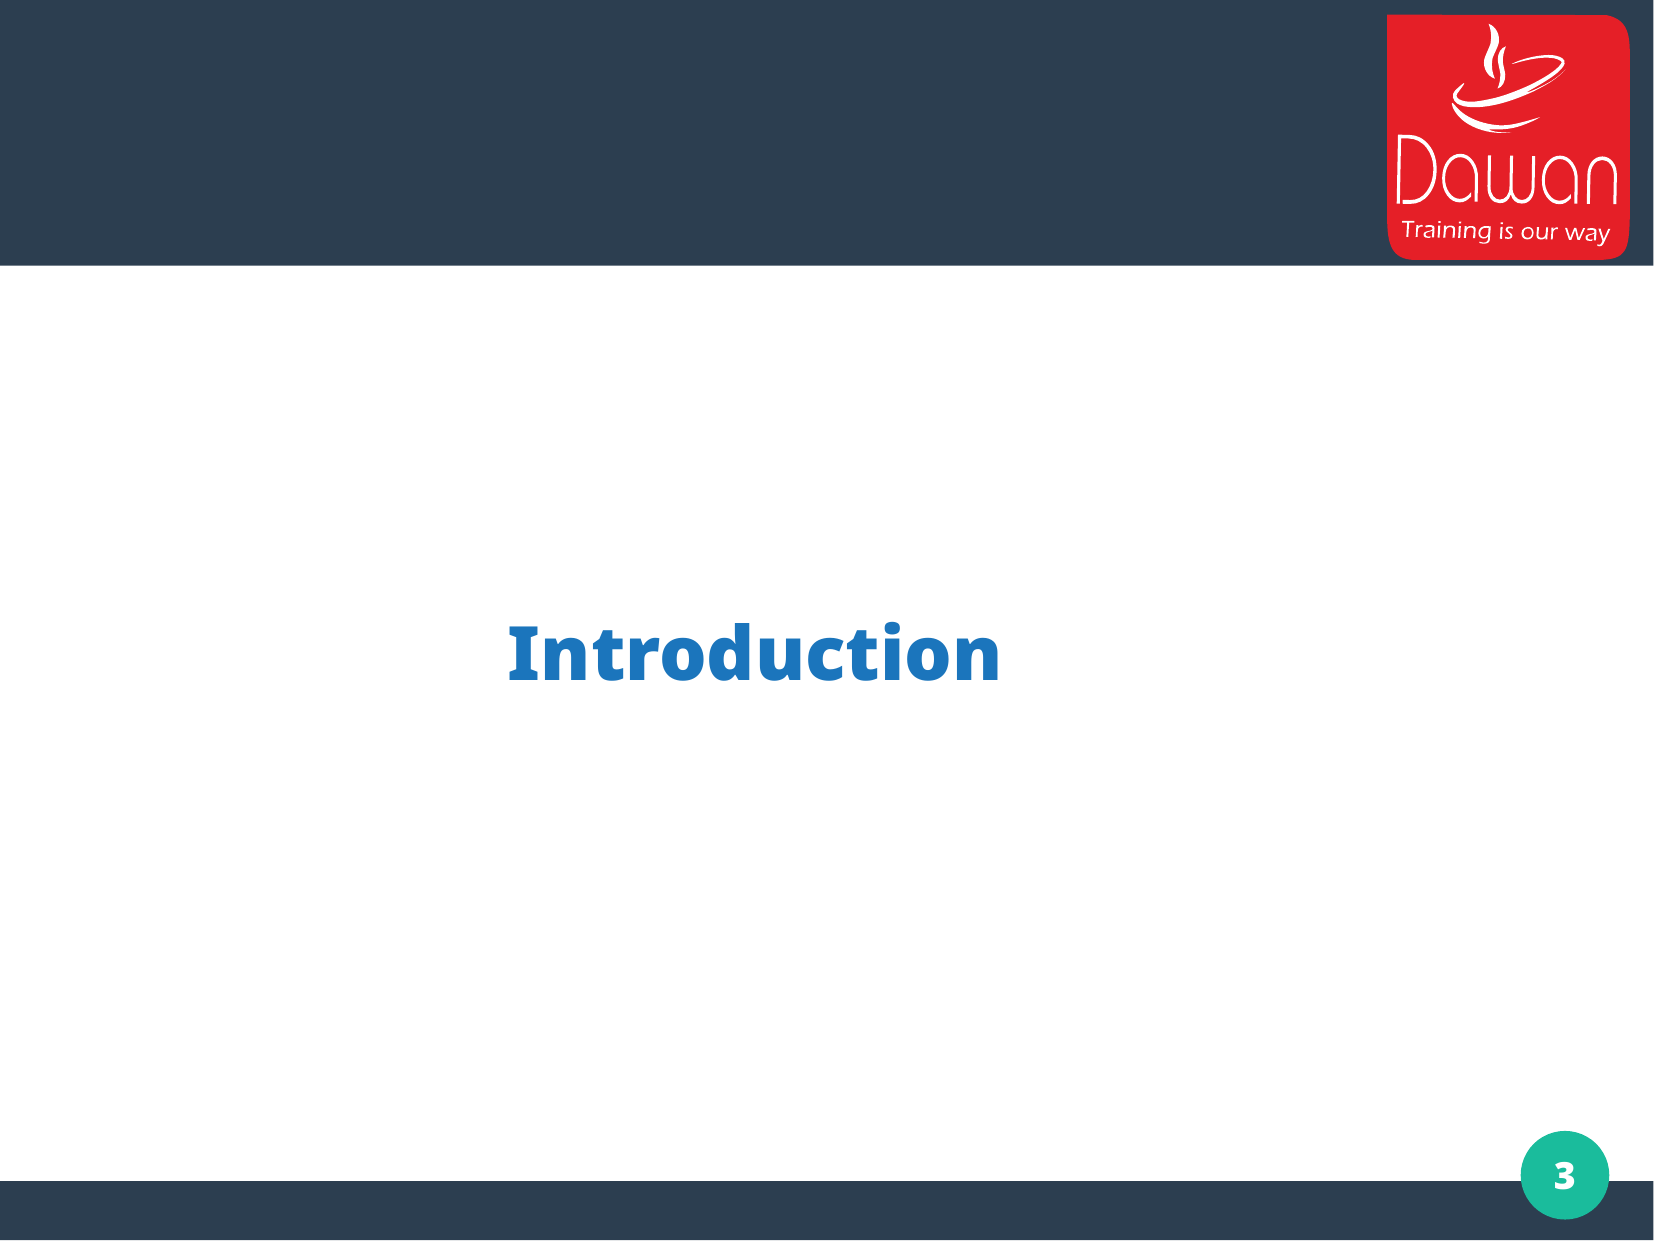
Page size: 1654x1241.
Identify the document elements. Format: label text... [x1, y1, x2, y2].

picture [1387, 14, 1630, 260]
title Introduction [507, 566, 1583, 737]
